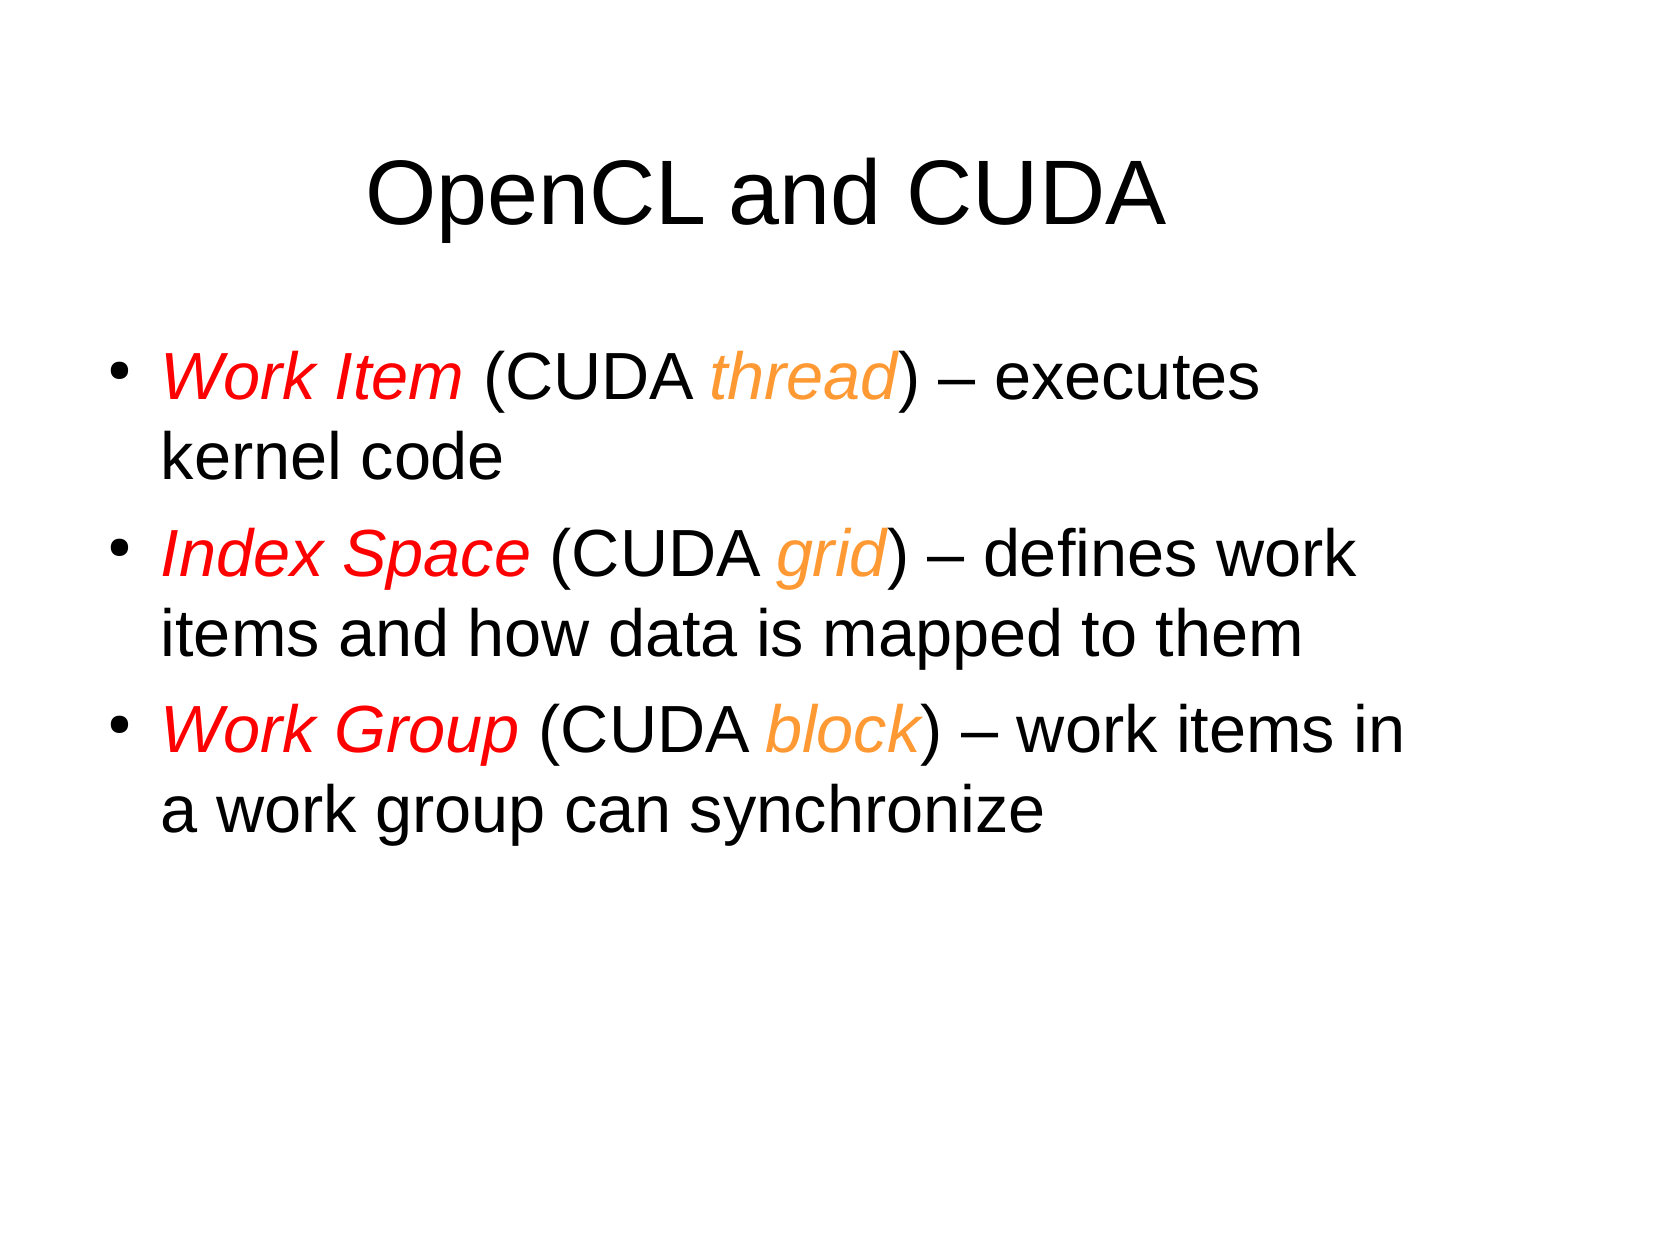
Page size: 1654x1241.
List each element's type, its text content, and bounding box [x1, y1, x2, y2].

title OpenCL and CUDA [75, 75, 1426, 301]
list Work Item (CUDA thread) – executes kernel code Index Space (CUDA grid) – defines work items and how data is mapped to them Work Group (CUDA block) – work items in a work group can synchronize [75, 324, 1426, 963]
